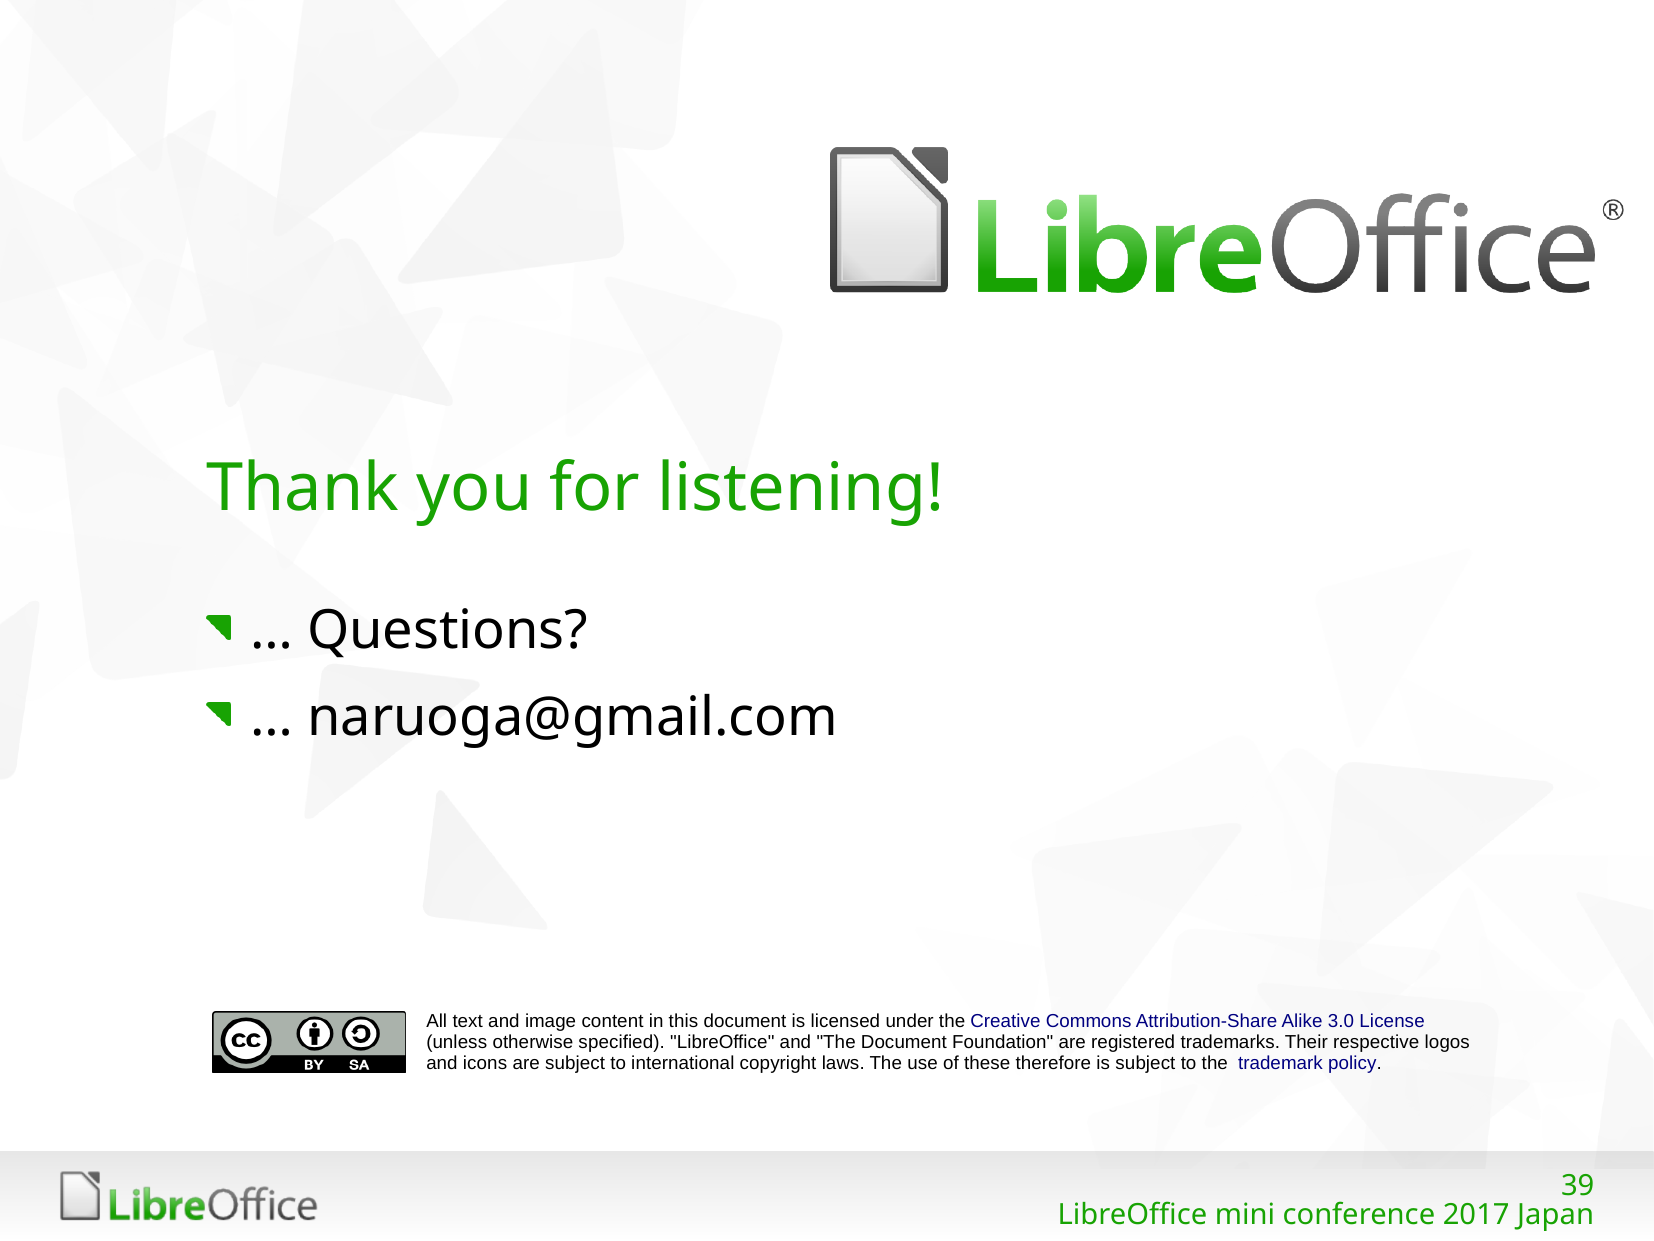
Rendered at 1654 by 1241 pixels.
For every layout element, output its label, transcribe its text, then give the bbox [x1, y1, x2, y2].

picture [0, 0, 1654, 930]
list … Questions? … naruoga@gmail.com [206, 590, 1477, 945]
picture [41, 1152, 337, 1240]
picture [212, 1011, 406, 1073]
picture [915, 548, 1654, 1169]
title Thank you for listening! [206, 395, 1477, 573]
